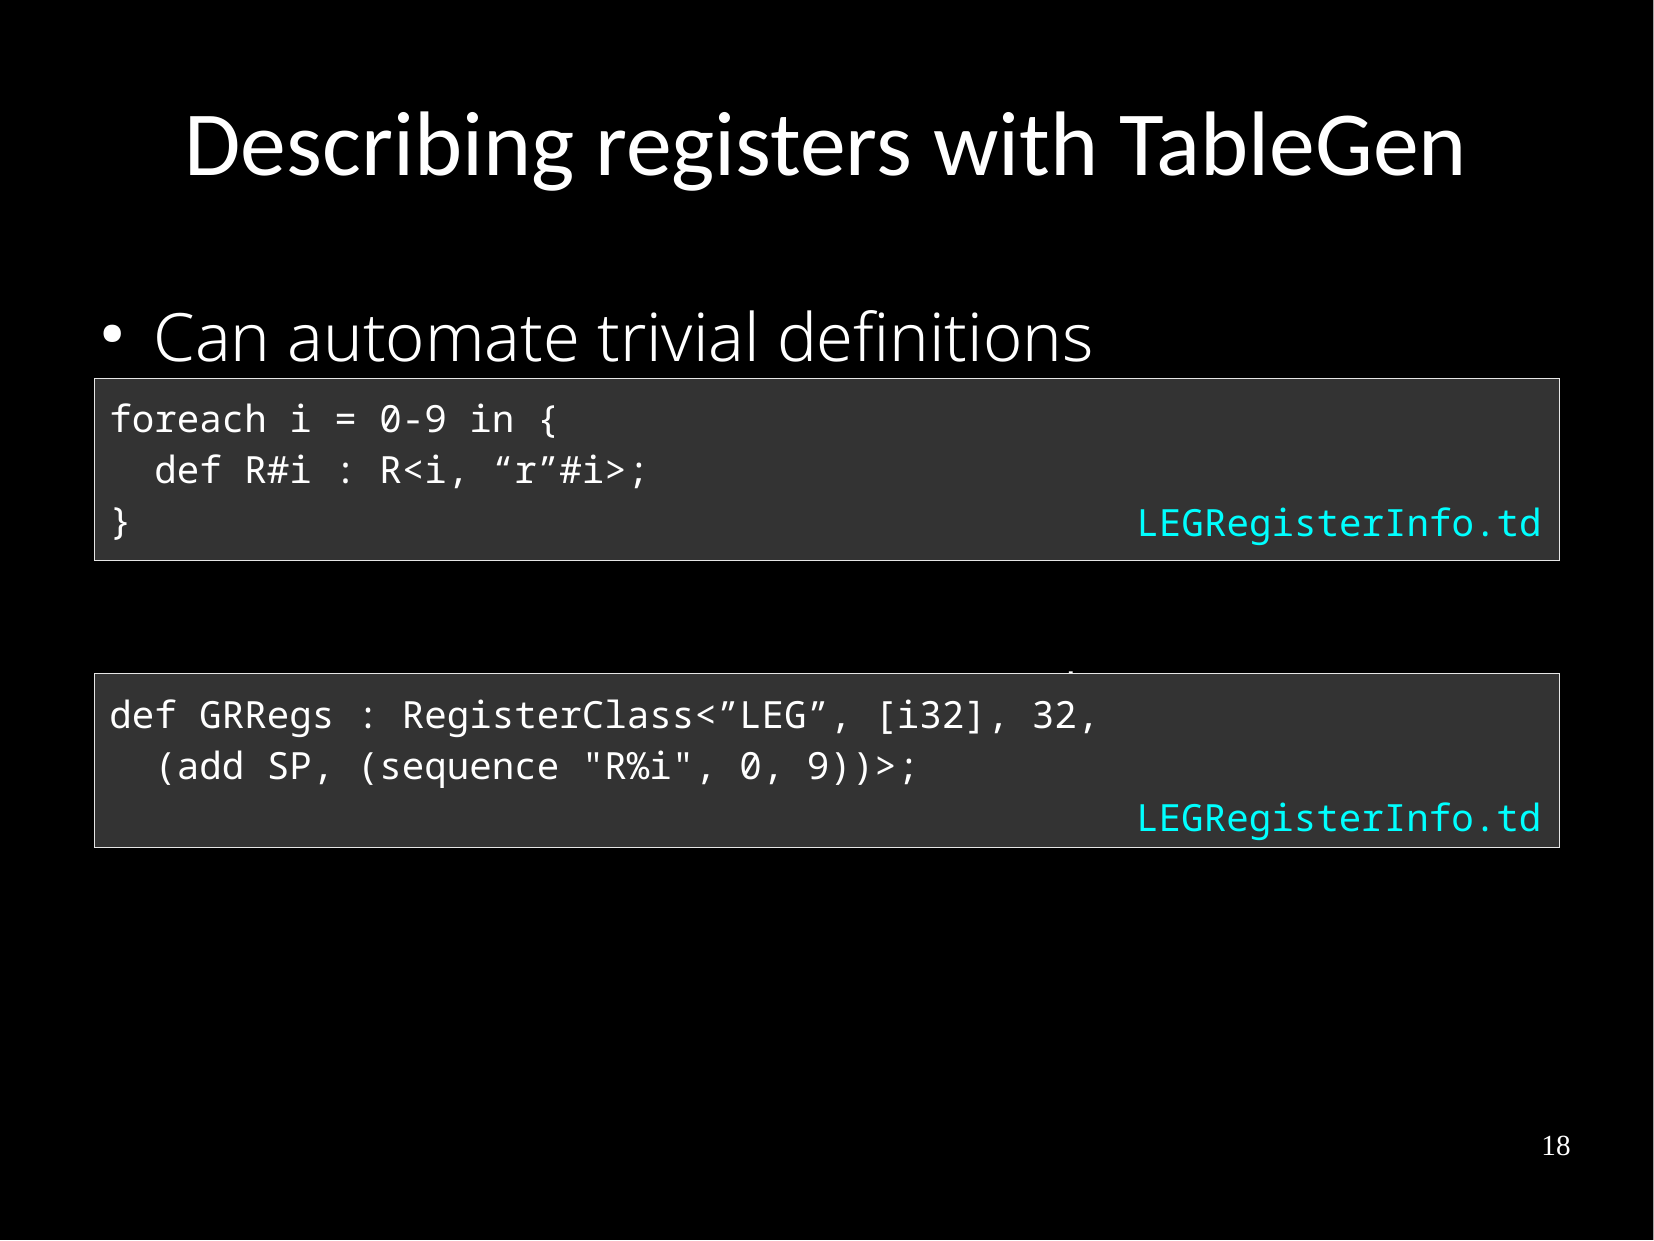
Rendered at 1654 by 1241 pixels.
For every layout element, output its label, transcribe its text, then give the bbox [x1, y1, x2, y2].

text_box foreach i = 0-9 in { def R#i : R<i, “r”#i>; } [94, 378, 1560, 553]
text_box LEGRegisterInfo.td [986, 791, 1554, 836]
title Describing registers with TableGen [82, 49, 1571, 257]
text_box LEGRegisterInfo.td [986, 496, 1554, 541]
list Can automate trivial definitions Group registers into register classes [82, 290, 1571, 1010]
text_box def GRRegs : RegisterClass<”LEG”, [i32], 32, (add SP, (sequence "R%i", 0, 9))>; [94, 673, 1560, 848]
